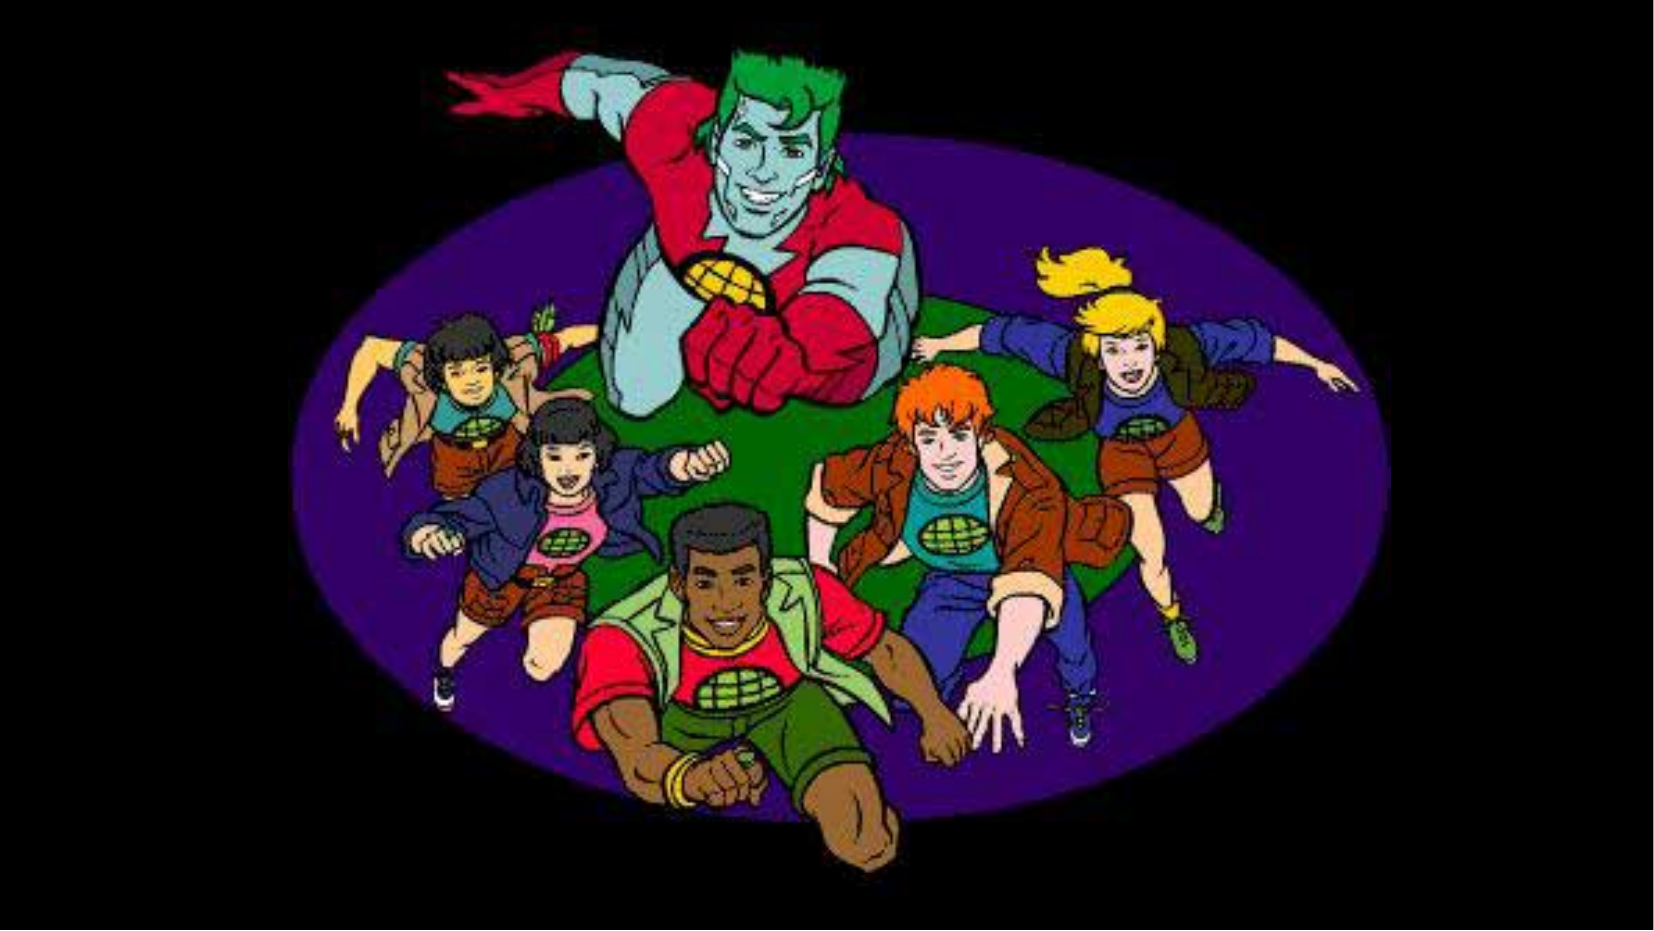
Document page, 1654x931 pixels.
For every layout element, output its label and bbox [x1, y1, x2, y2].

picture [288, 23, 1391, 898]
